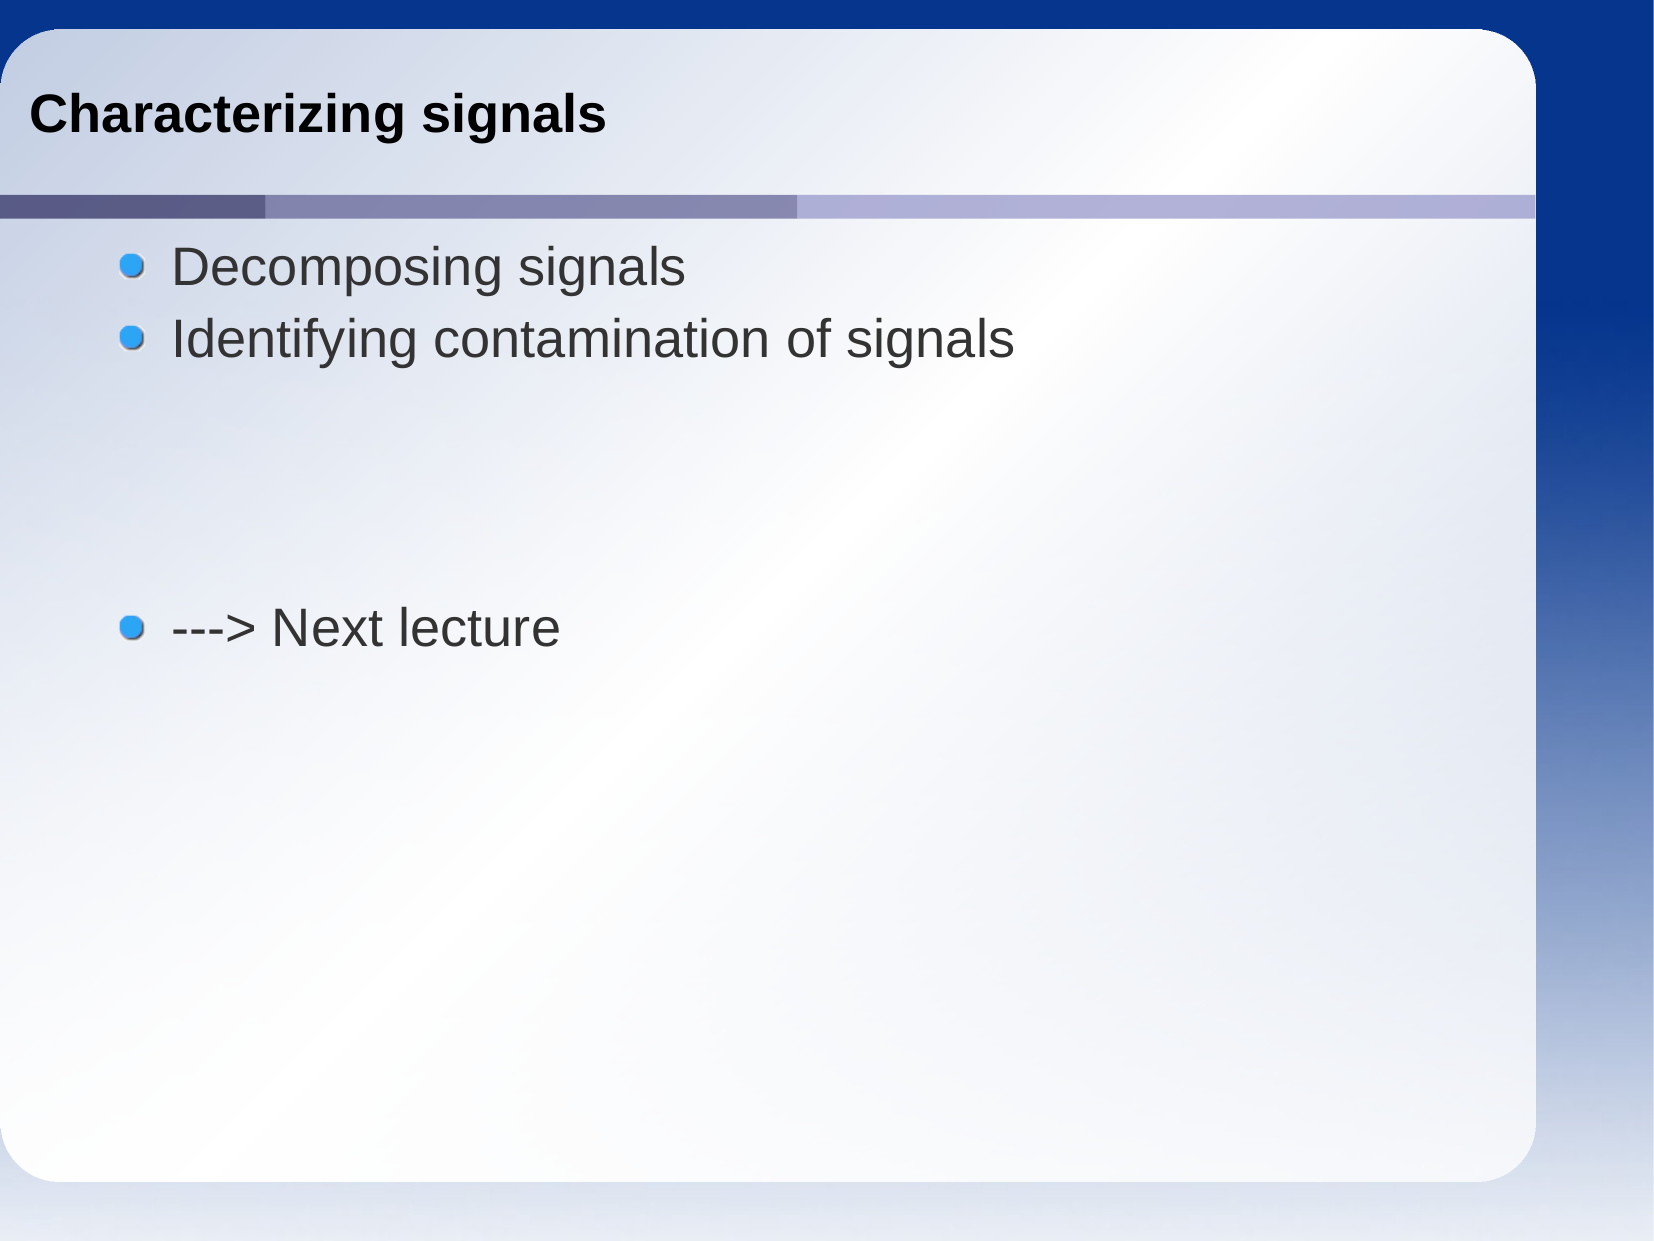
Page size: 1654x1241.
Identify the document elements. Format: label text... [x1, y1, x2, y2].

picture [0, 0, 1654, 1241]
list Decomposing signals Identifying contamination of signals ---> Next lecture [29, 236, 1506, 1152]
title Characterizing signals [29, 49, 1506, 178]
